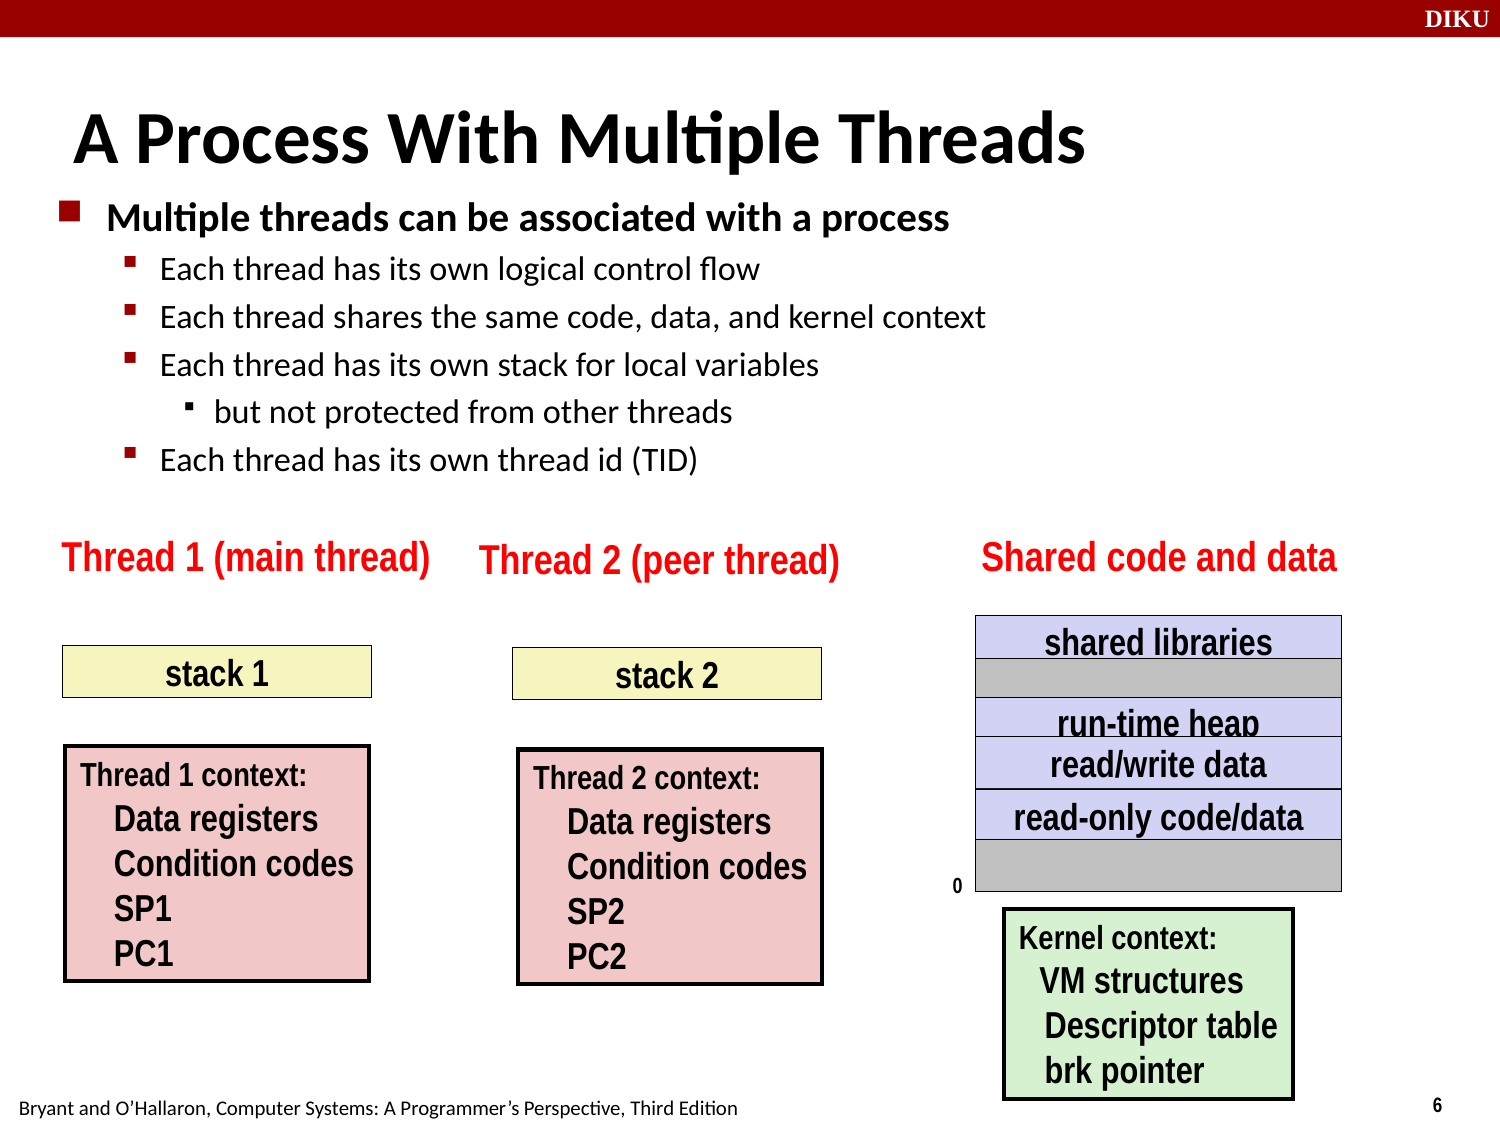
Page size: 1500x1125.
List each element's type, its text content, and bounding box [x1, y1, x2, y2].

text_box stack 1 [62, 644, 372, 697]
text_box Thread 2 (peer thread) [463, 525, 856, 591]
text_box Thread 1 context: Data registers Condition codes SP1 PC1 [65, 746, 369, 981]
text_box stack 2 [512, 647, 822, 700]
text_box Thread 1 (main thread) [46, 522, 446, 587]
text_box shared libraries [975, 614, 1342, 658]
text_box Kernel context: VM structures Descriptor table brk pointer [1004, 909, 1293, 1099]
text_box read/write data [975, 736, 1342, 788]
text_box run-time heap [975, 697, 1342, 736]
text_box read-only code/data [975, 788, 1342, 838]
text_box [975, 658, 1342, 697]
text_box 0 [937, 863, 978, 905]
text_box A Process With Multiple Threads [58, 71, 1304, 183]
text_box [975, 838, 1342, 892]
text_box Shared code and data [956, 522, 1353, 587]
text_box Thread 2 context: Data registers Condition codes SP2 PC2 [518, 749, 823, 985]
text_box Multiple threads can be associated with a process Each thread has its own logical control flow Each thread shares the same code, data, and kernel context Each thread has its own stack for local variables but not protected from other threads Each thread has its own thread id (TID) [45, 183, 1408, 488]
